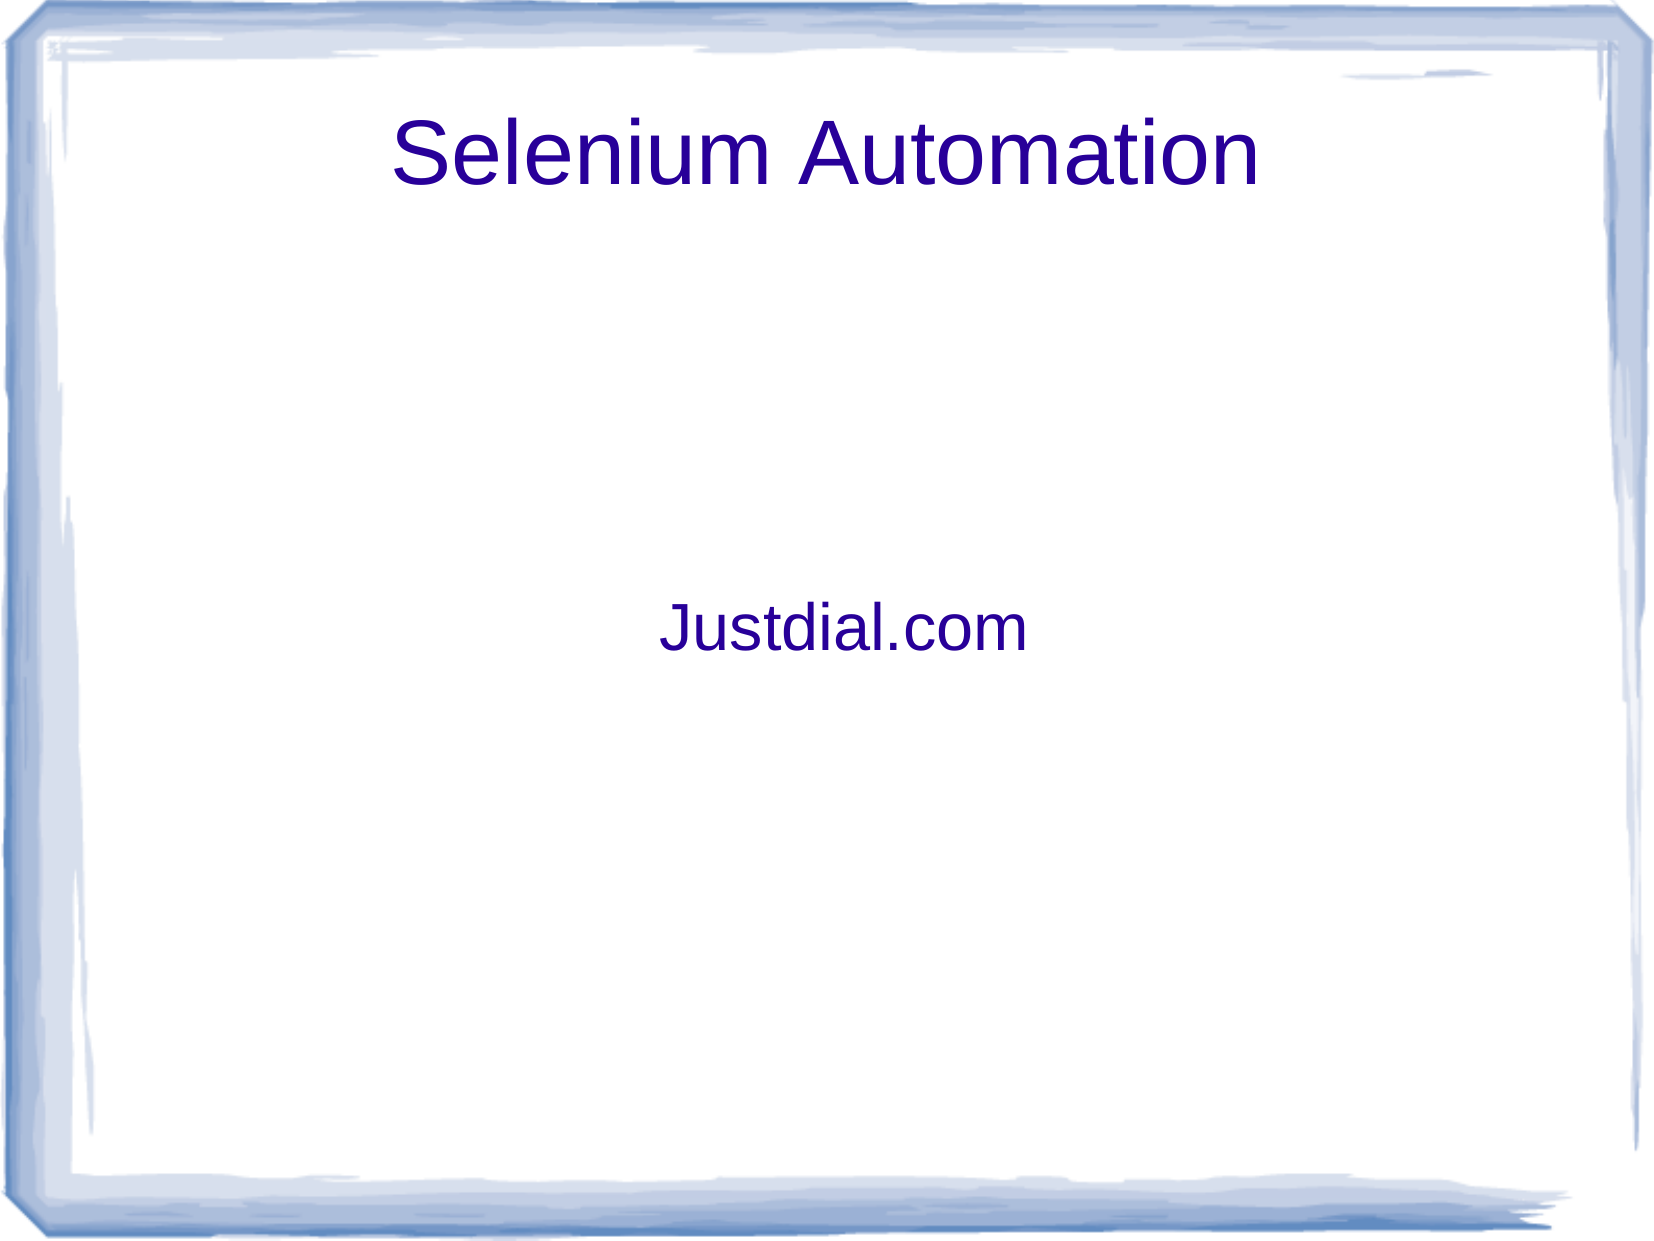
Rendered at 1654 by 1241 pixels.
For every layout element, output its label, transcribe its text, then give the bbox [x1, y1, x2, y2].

title Selenium Automation [82, 49, 1571, 257]
picture [0, 0, 1654, 1241]
subtitle Justdial.com [118, 324, 1571, 1004]
